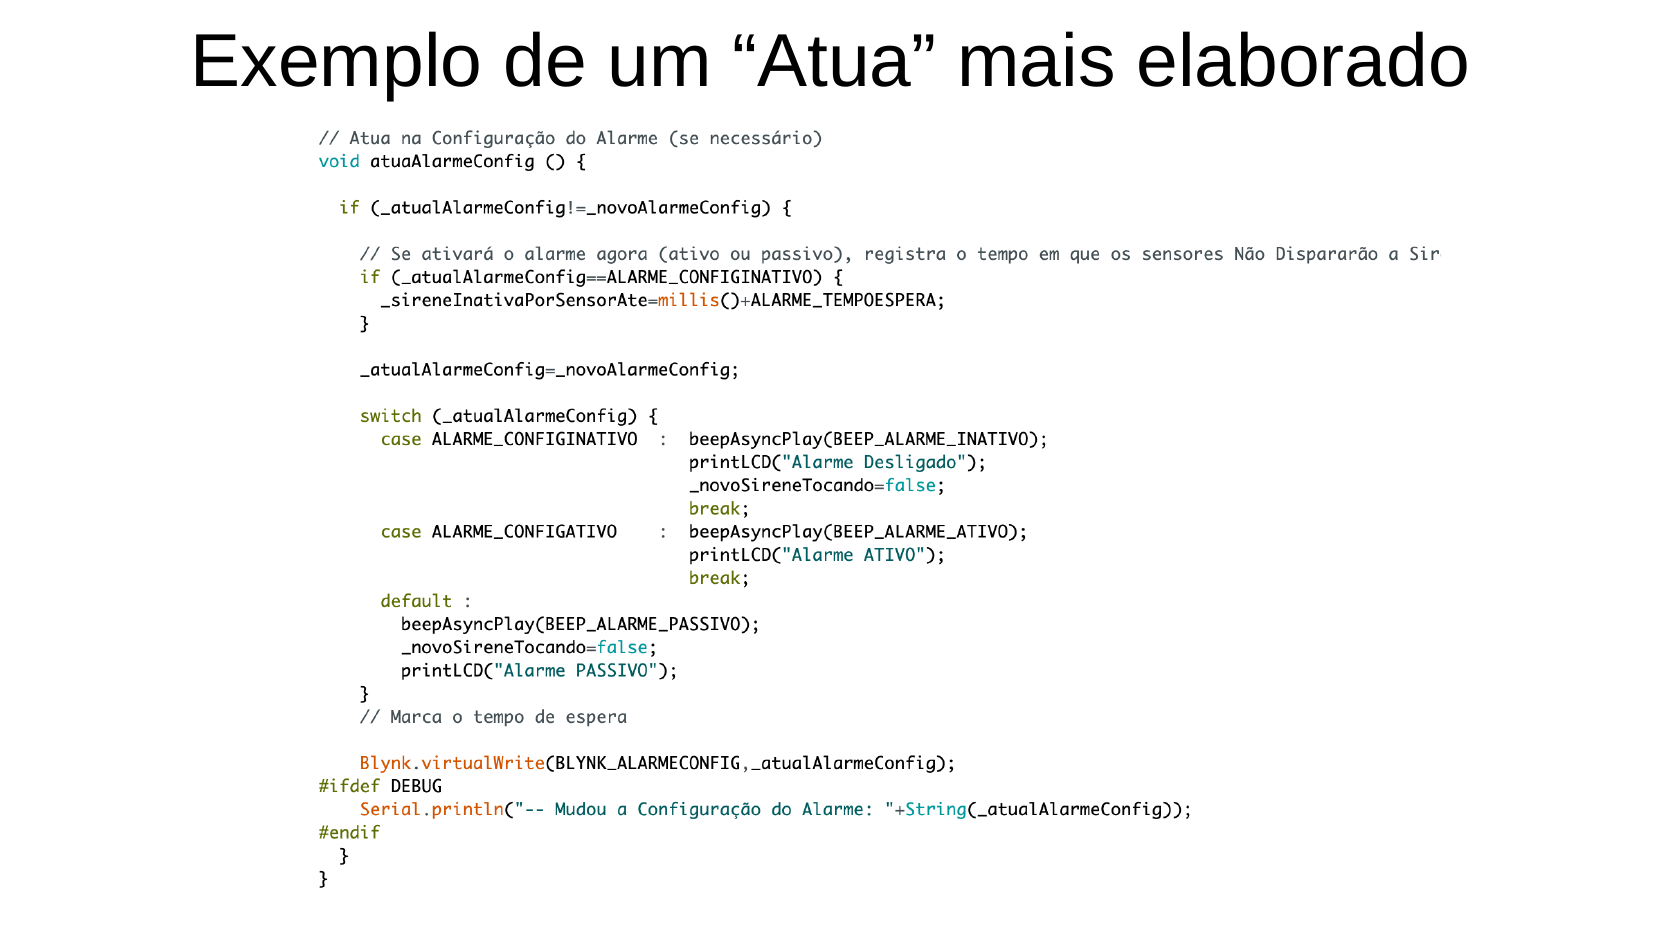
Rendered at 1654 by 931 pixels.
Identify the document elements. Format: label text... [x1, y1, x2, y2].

title Exemplo de um “Atua” mais elaborado [86, 15, 1576, 106]
picture [312, 104, 1441, 923]
